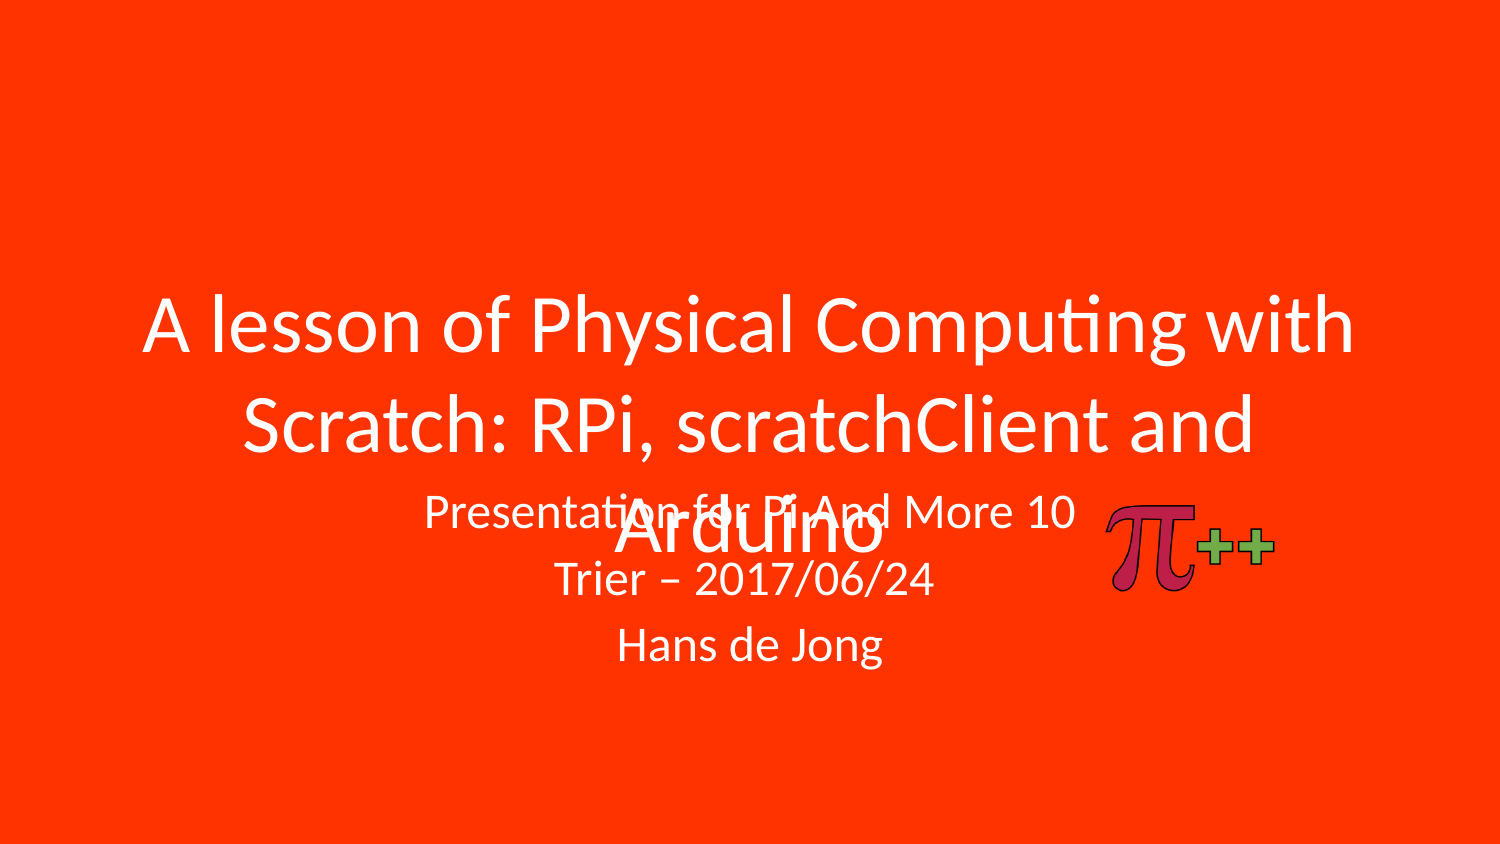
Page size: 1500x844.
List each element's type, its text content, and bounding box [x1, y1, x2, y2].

subtitle Presentation for Pi And More 10 Trier – 2017/06/24 Hans de Jong [225, 478, 1276, 694]
title A lesson of Physical Computing with Scratch: RPi, scratchClient and Arduino [112, 262, 1388, 443]
picture [1104, 504, 1275, 593]
